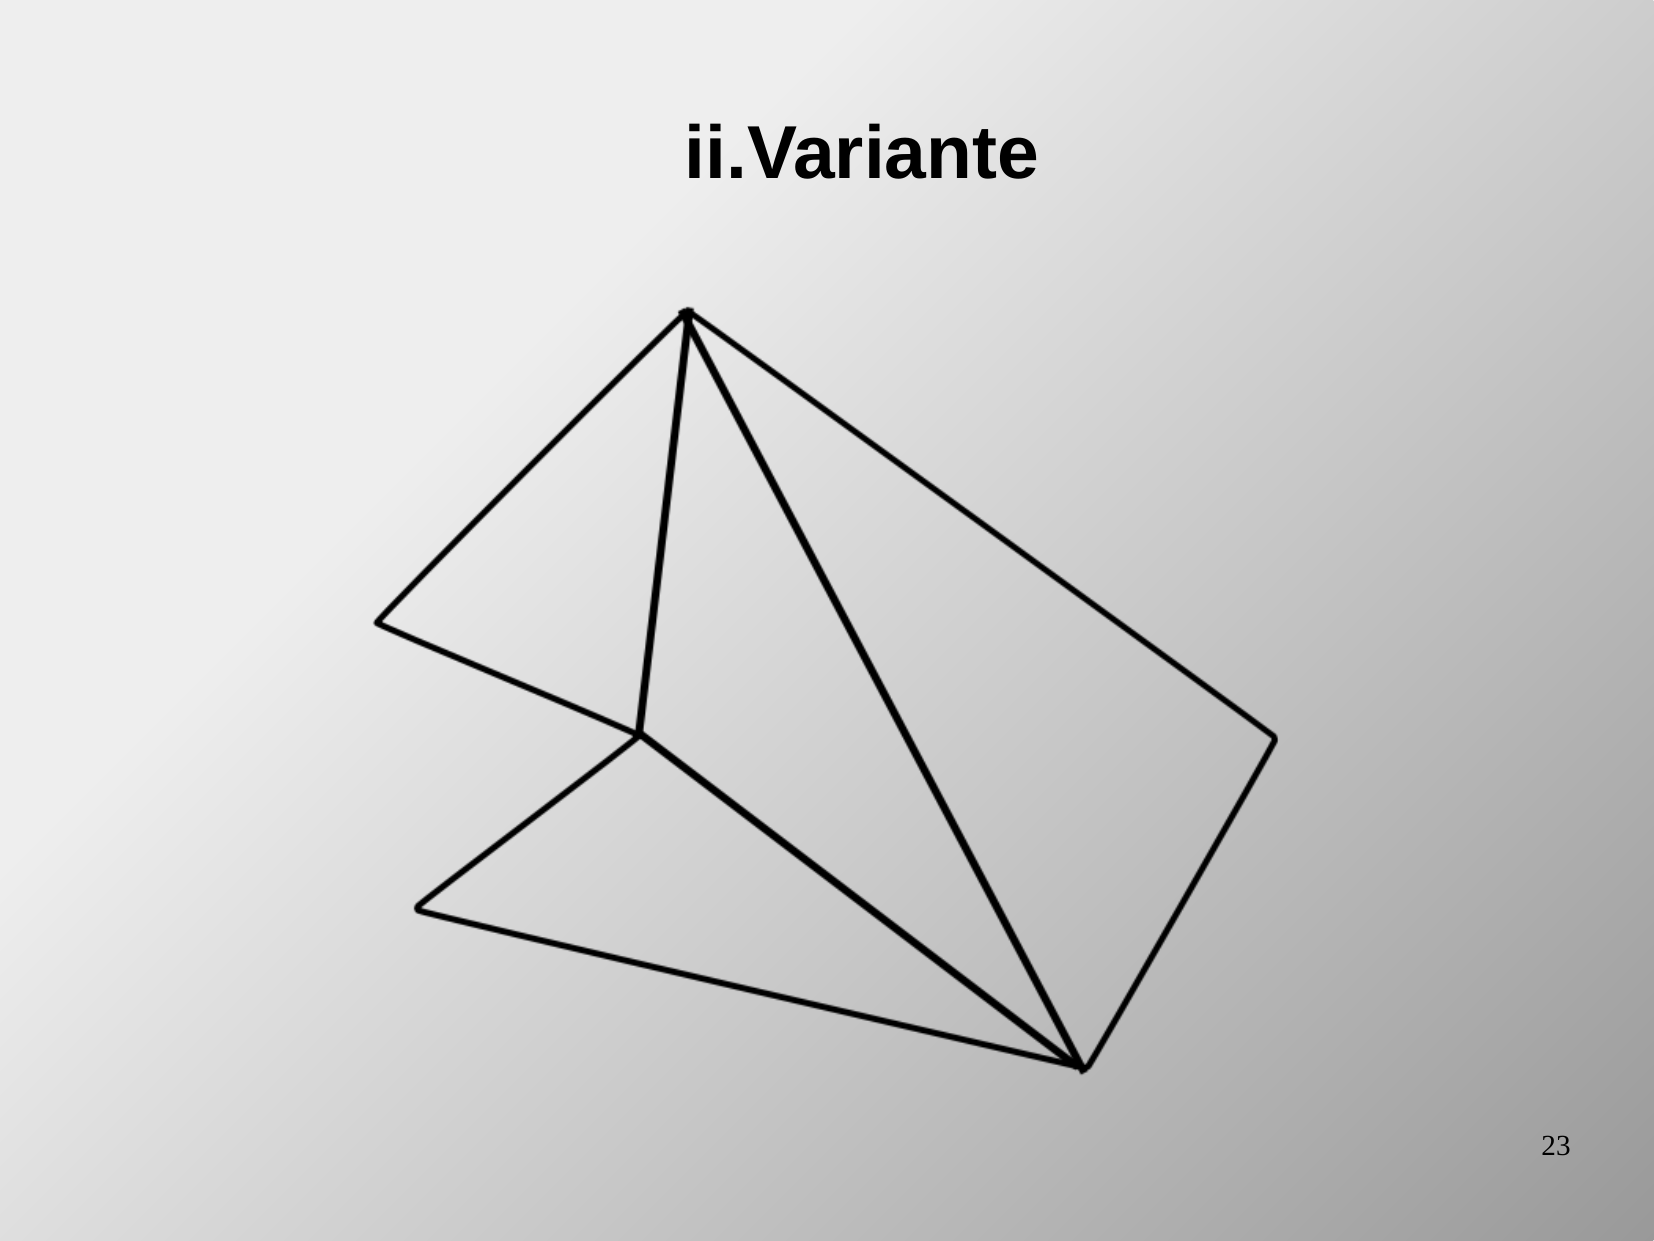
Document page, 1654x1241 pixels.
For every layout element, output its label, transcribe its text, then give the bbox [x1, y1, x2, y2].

picture [364, 290, 1289, 1109]
title ii.Variante [82, 49, 1571, 257]
